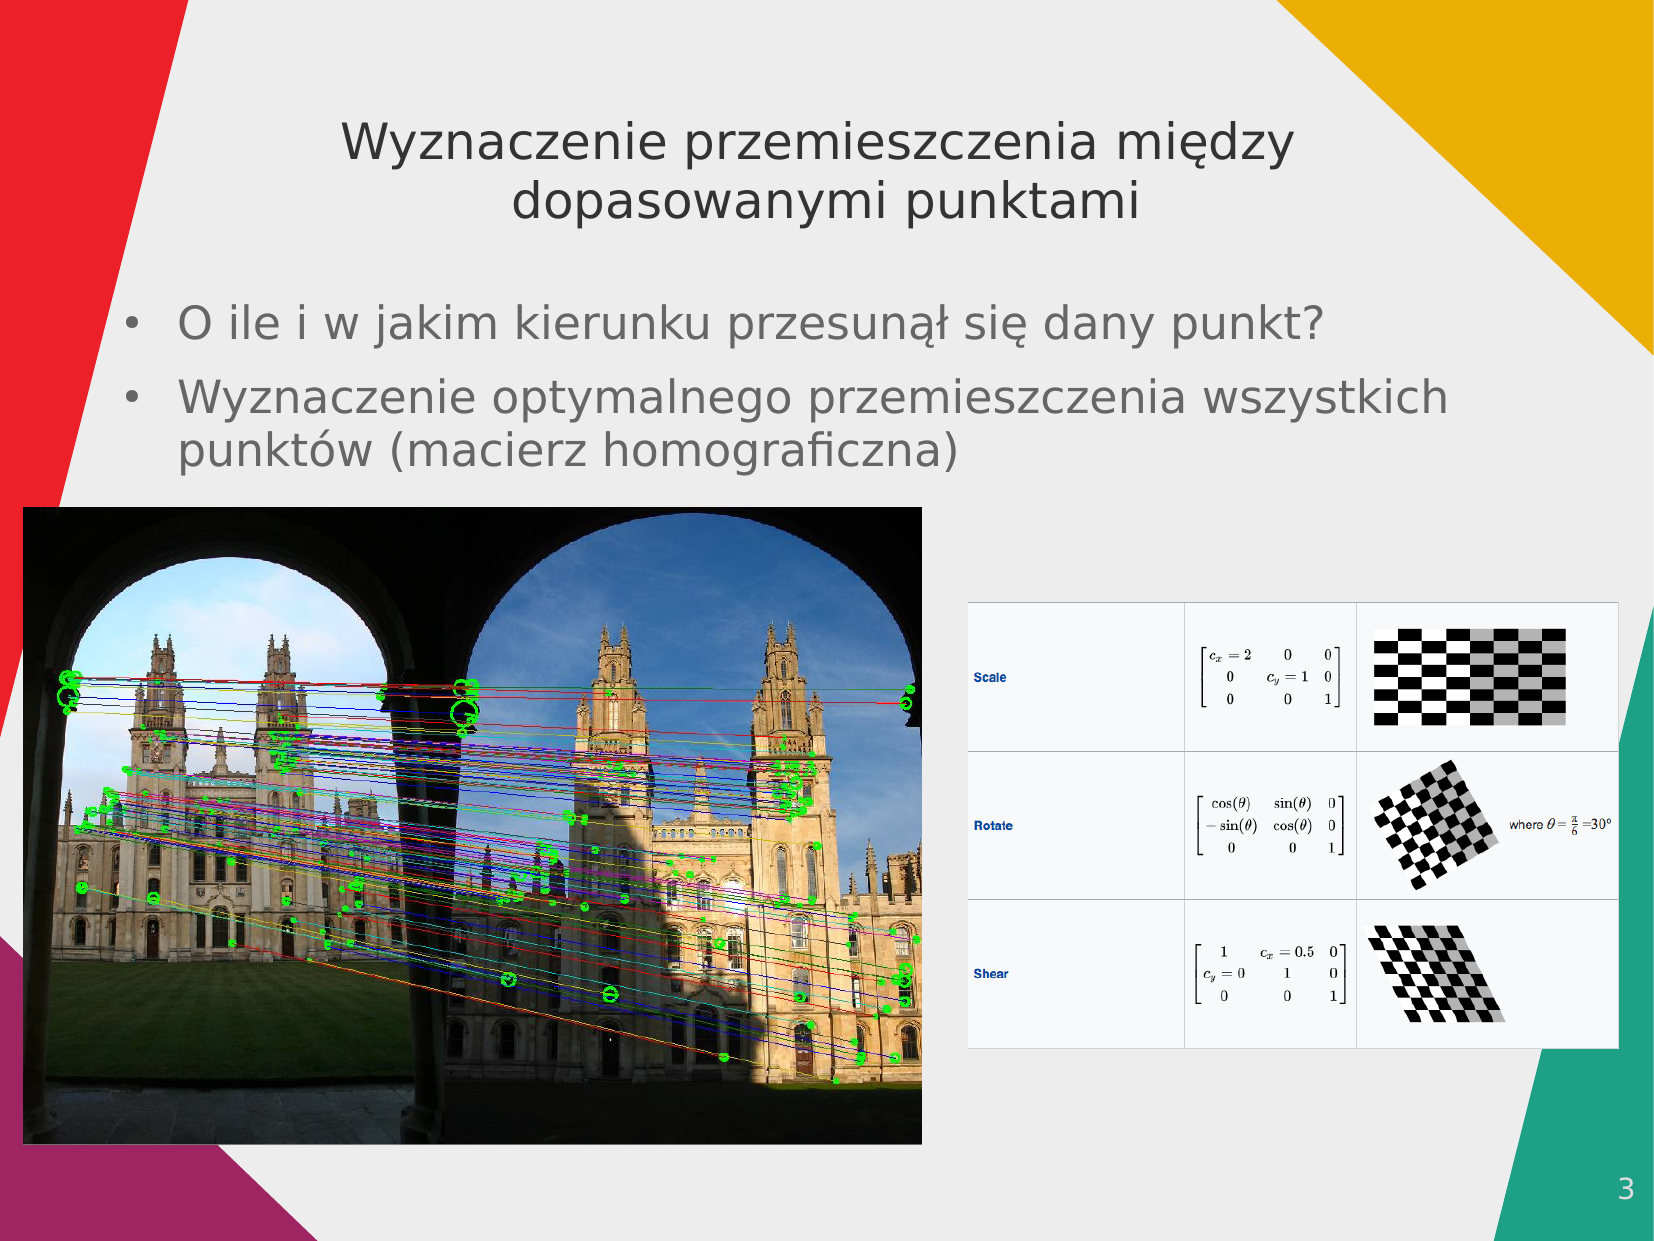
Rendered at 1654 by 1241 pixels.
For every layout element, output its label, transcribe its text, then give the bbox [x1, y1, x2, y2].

picture [23, 507, 922, 1145]
picture [968, 602, 1619, 1049]
title Wyznaczenie przemieszczenia między dopasowanymi punktami [114, 73, 1539, 271]
list O ile i w jakim kierunku przesunął się dany punkt? Wyznaczenie optymalnego przemieszczenia wszystkich punktów (macierz homograficzna) [106, 297, 1531, 1028]
